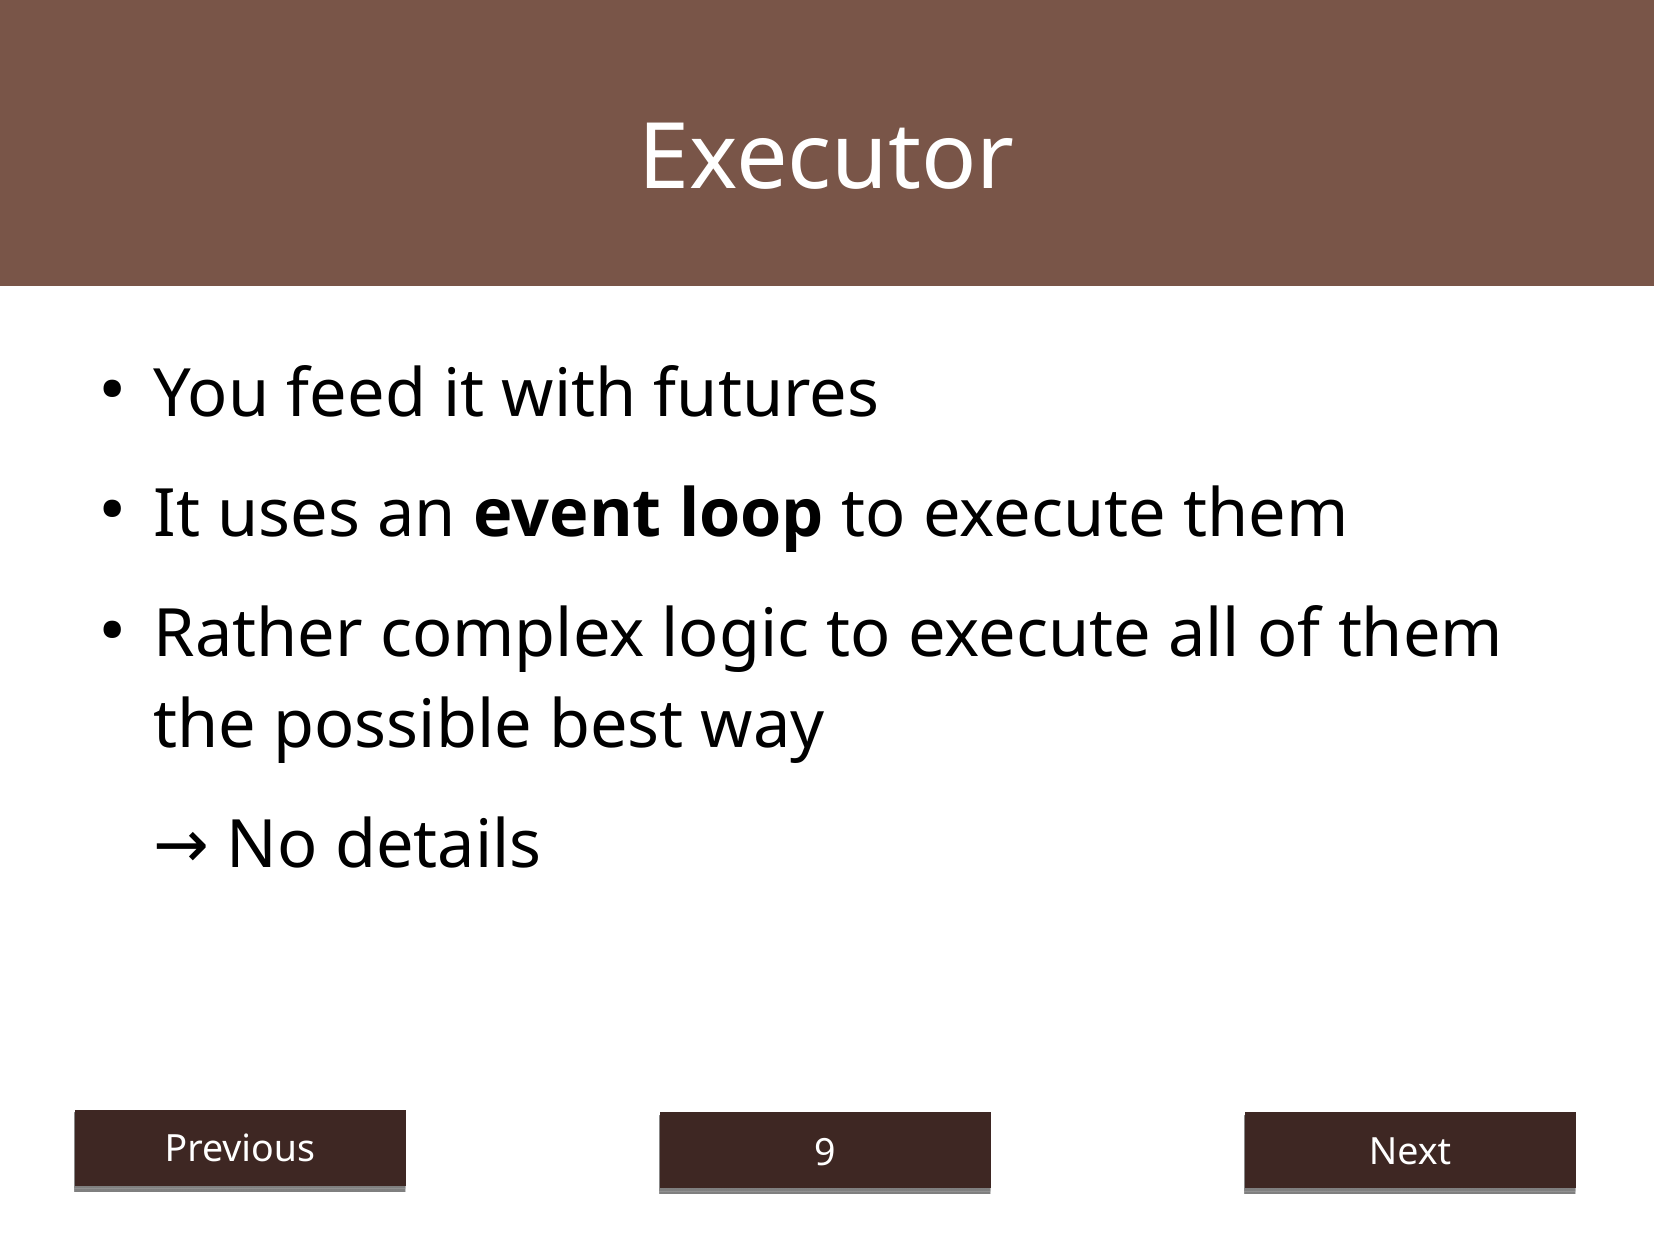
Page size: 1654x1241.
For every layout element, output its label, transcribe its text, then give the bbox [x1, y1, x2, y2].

text_box Next [1245, 1112, 1576, 1188]
list You feed it with futures It uses an event loop to execute them Rather complex logic to execute all of them the possible best way → No details [82, 345, 1571, 1010]
text_box Previous [75, 1110, 406, 1186]
title Executor [82, 49, 1571, 257]
text_box [660, 1112, 991, 1188]
text_box <number> [690, 1117, 961, 1188]
